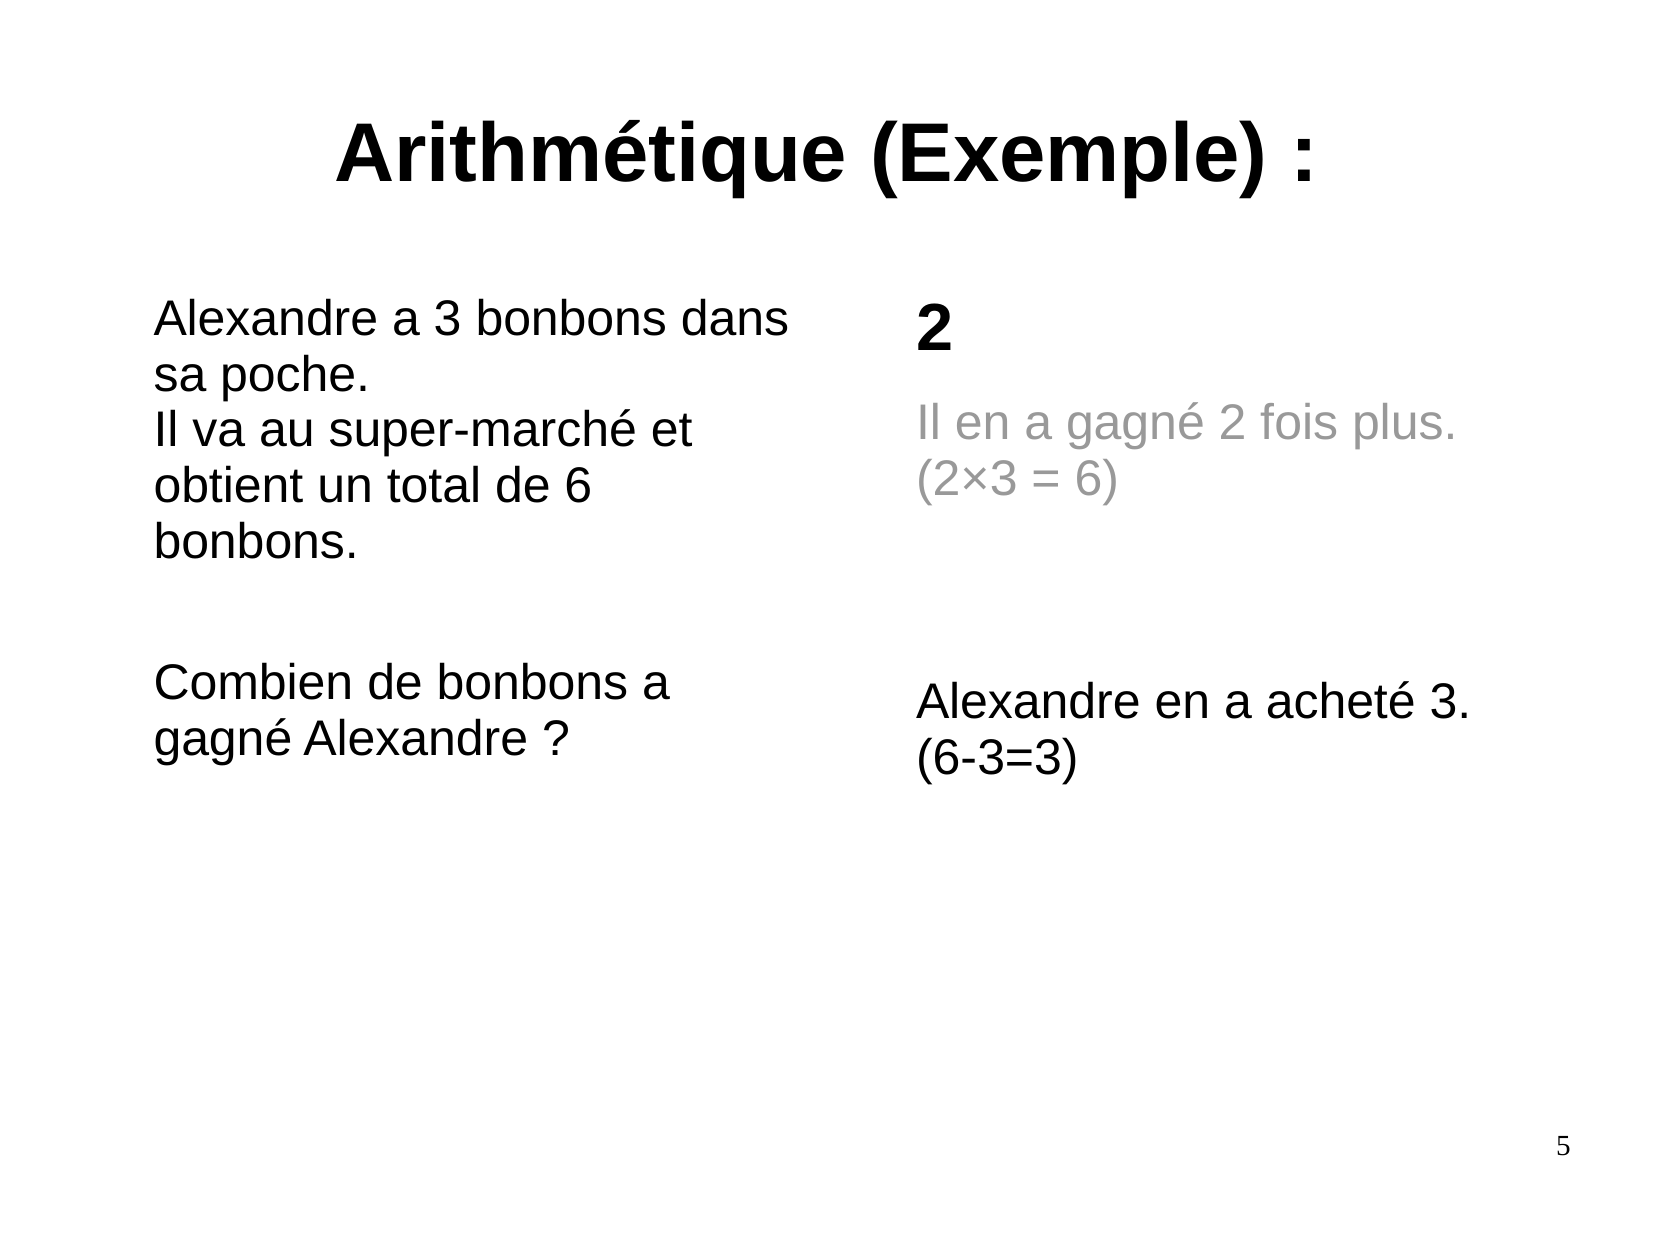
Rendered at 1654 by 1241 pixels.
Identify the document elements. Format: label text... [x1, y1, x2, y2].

title Arithmétique (Exemple) : [82, 49, 1571, 257]
list 2 Il en a gagné 2 fois plus. (2×3 = 6) Alexandre en a acheté 3. (6-3=3) [845, 290, 1572, 1109]
list Alexandre a 3 bonbons dans sa poche. Il va au super-marché et obtient un total de 6 bonbons. Combien de bonbons a gagné Alexandre ? [82, 290, 809, 1109]
